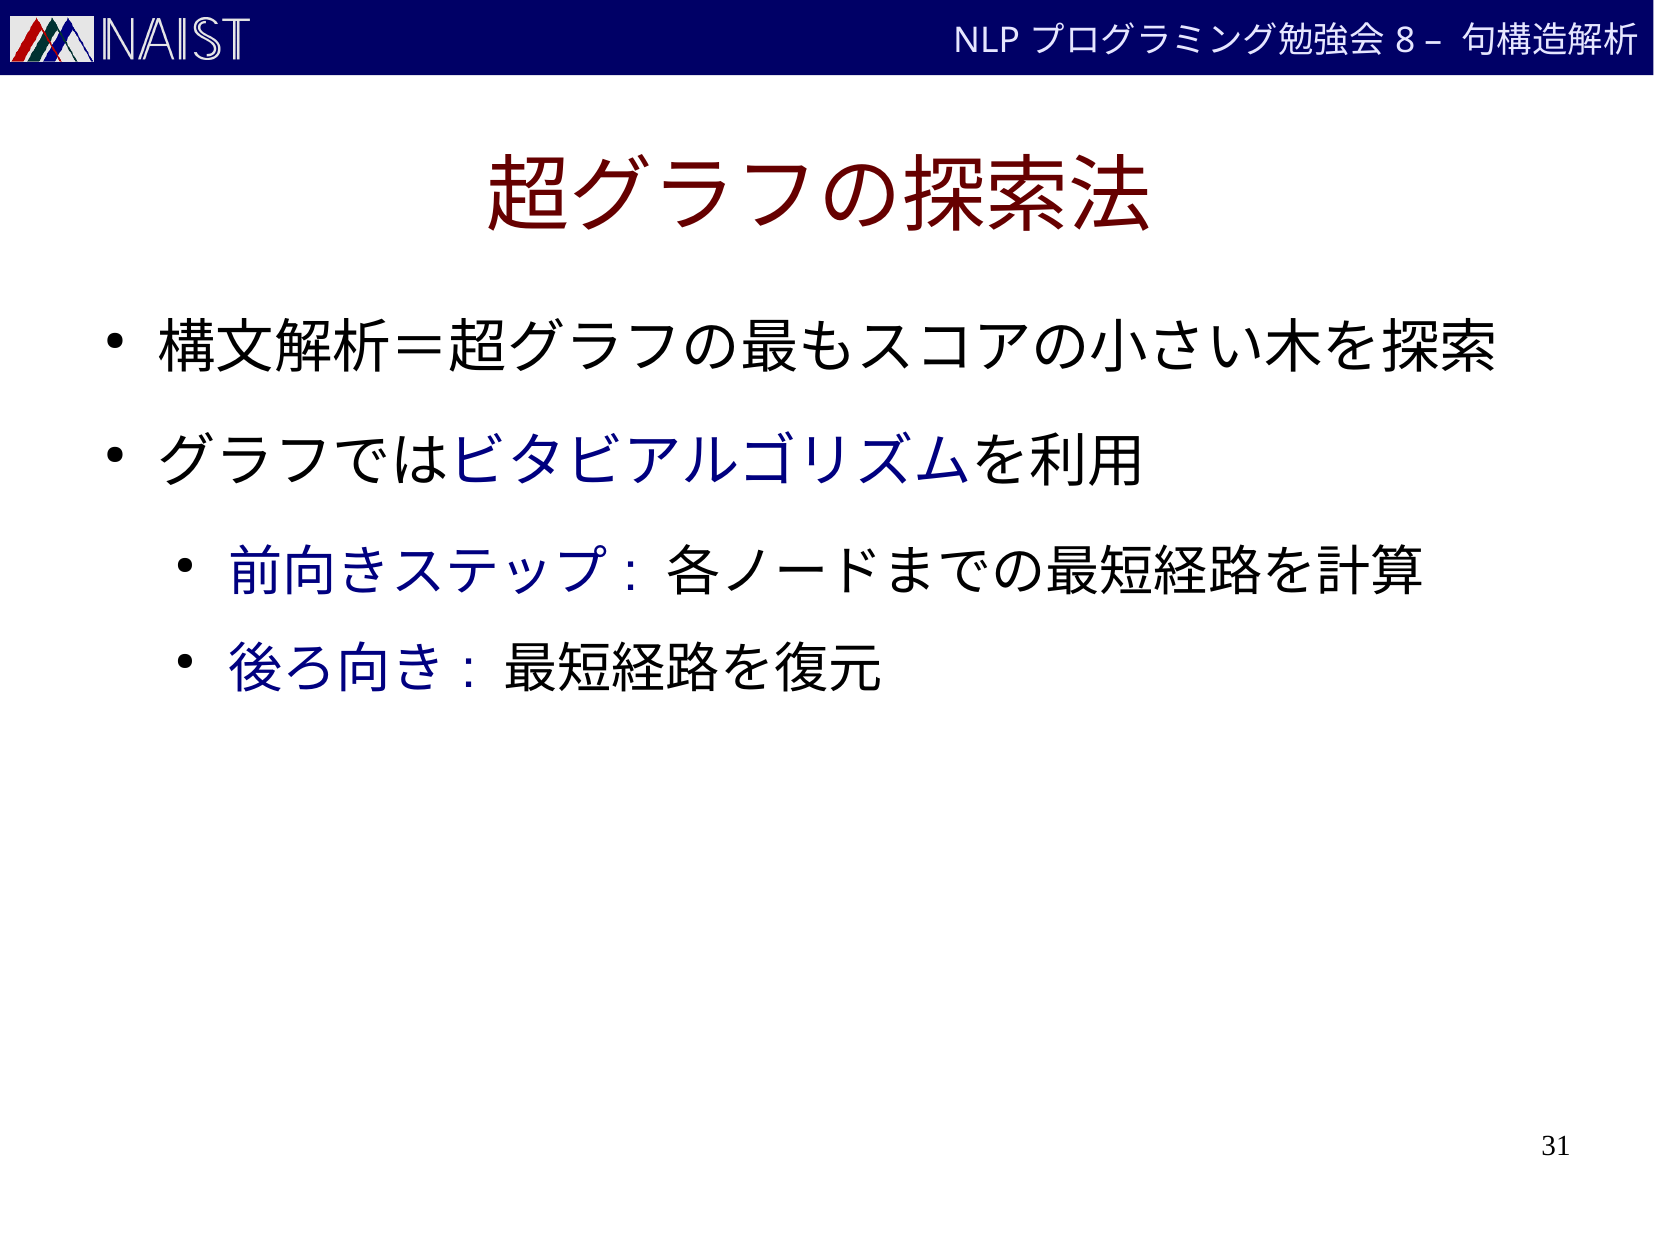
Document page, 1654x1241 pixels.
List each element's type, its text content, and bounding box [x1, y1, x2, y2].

list 構文解析＝超グラフの最もスコアの小さい木を探索 グラフではビタビアルゴリズムを利用 前向きステップ: 各ノードまでの最短経路を計算 後ろ向き: 最短経路を復元 [86, 300, 1576, 1119]
picture [102, 17, 251, 60]
title 超グラフの探索法 [75, 92, 1564, 285]
picture [10, 16, 94, 62]
